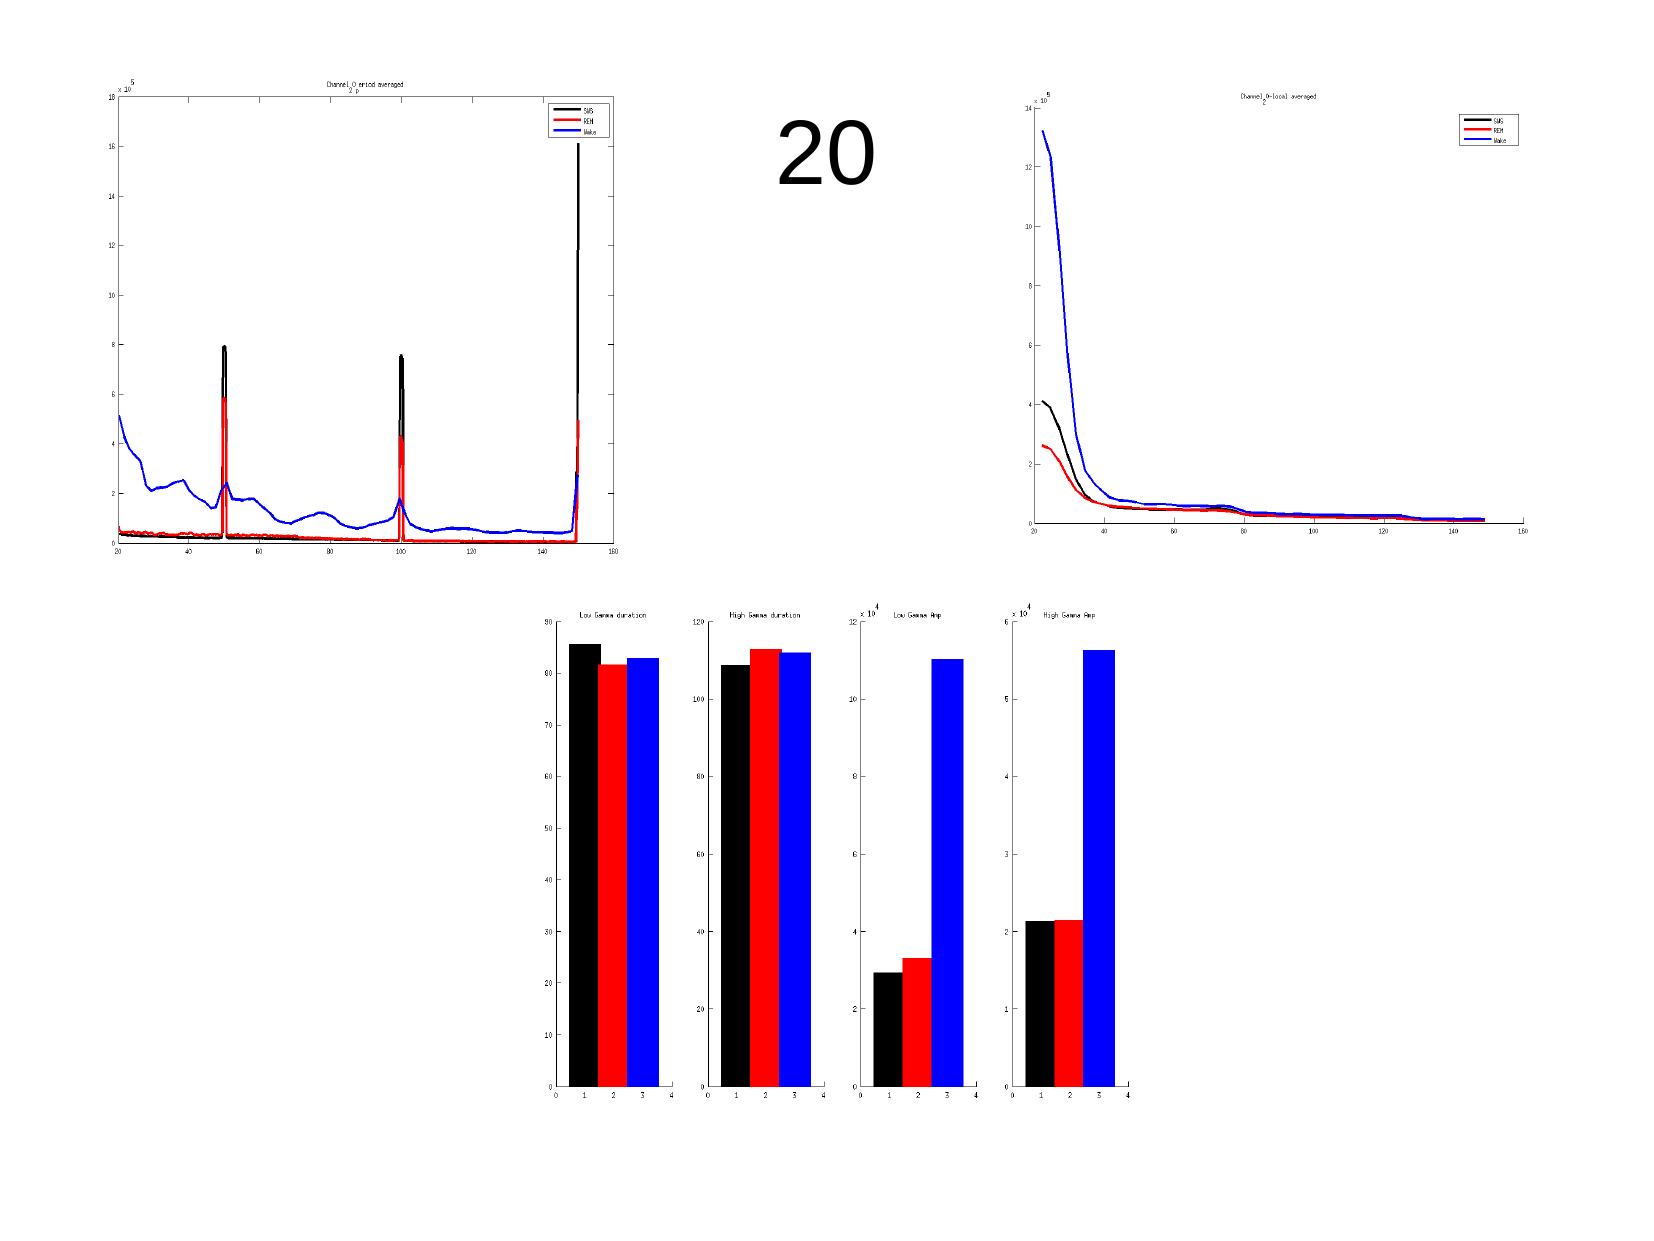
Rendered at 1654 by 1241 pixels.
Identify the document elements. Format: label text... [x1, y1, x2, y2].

picture [35, 55, 1583, 1149]
title 20 [82, 49, 1571, 257]
